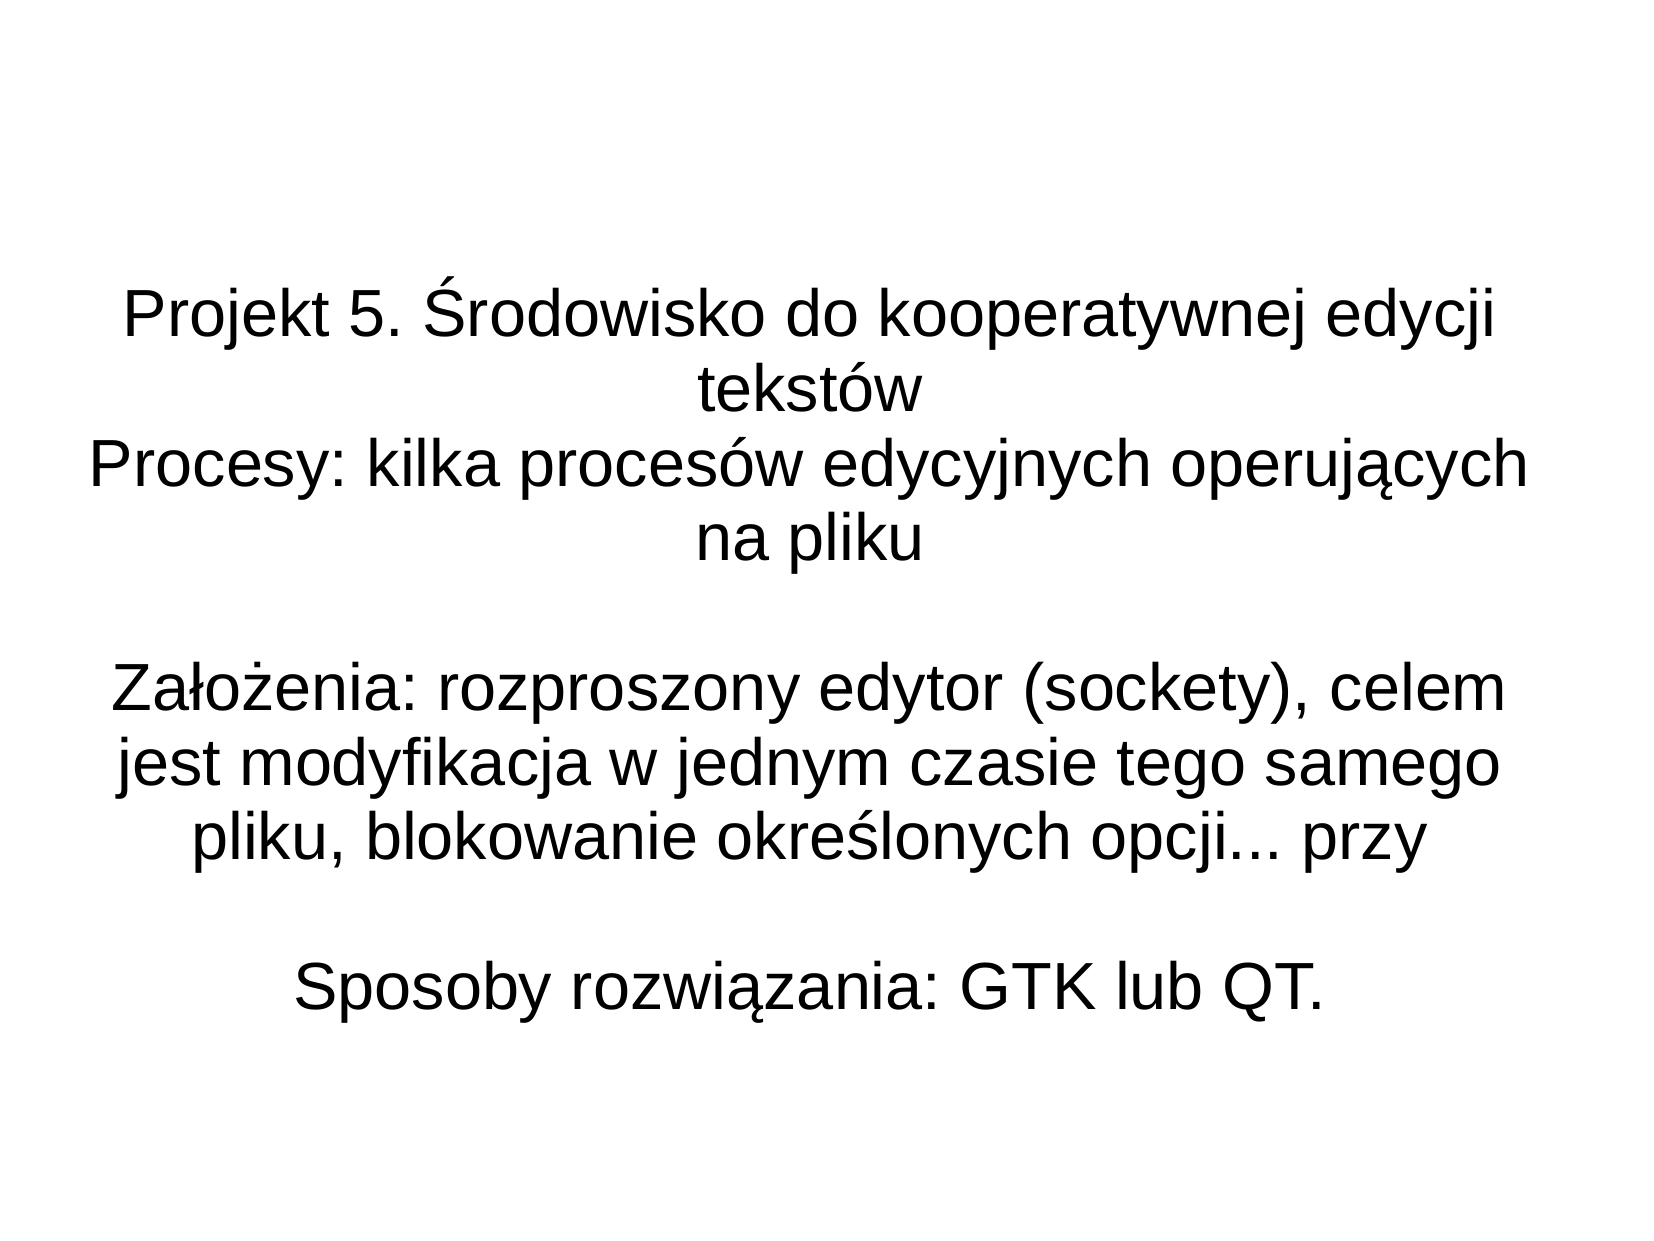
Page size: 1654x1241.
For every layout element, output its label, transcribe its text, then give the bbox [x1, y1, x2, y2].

subtitle Projekt 5. Środowisko do kooperatywnej edycji tekstów Procesy: kilka procesów edycyjnych operujących na pliku Założenia: rozproszony edytor (sockety), celem jest modyfikacja w jednym czasie tego samego pliku, blokowanie określonych opcji... przy Sposoby rozwiązania: GTK lub QT. [82, 275, 1538, 1024]
